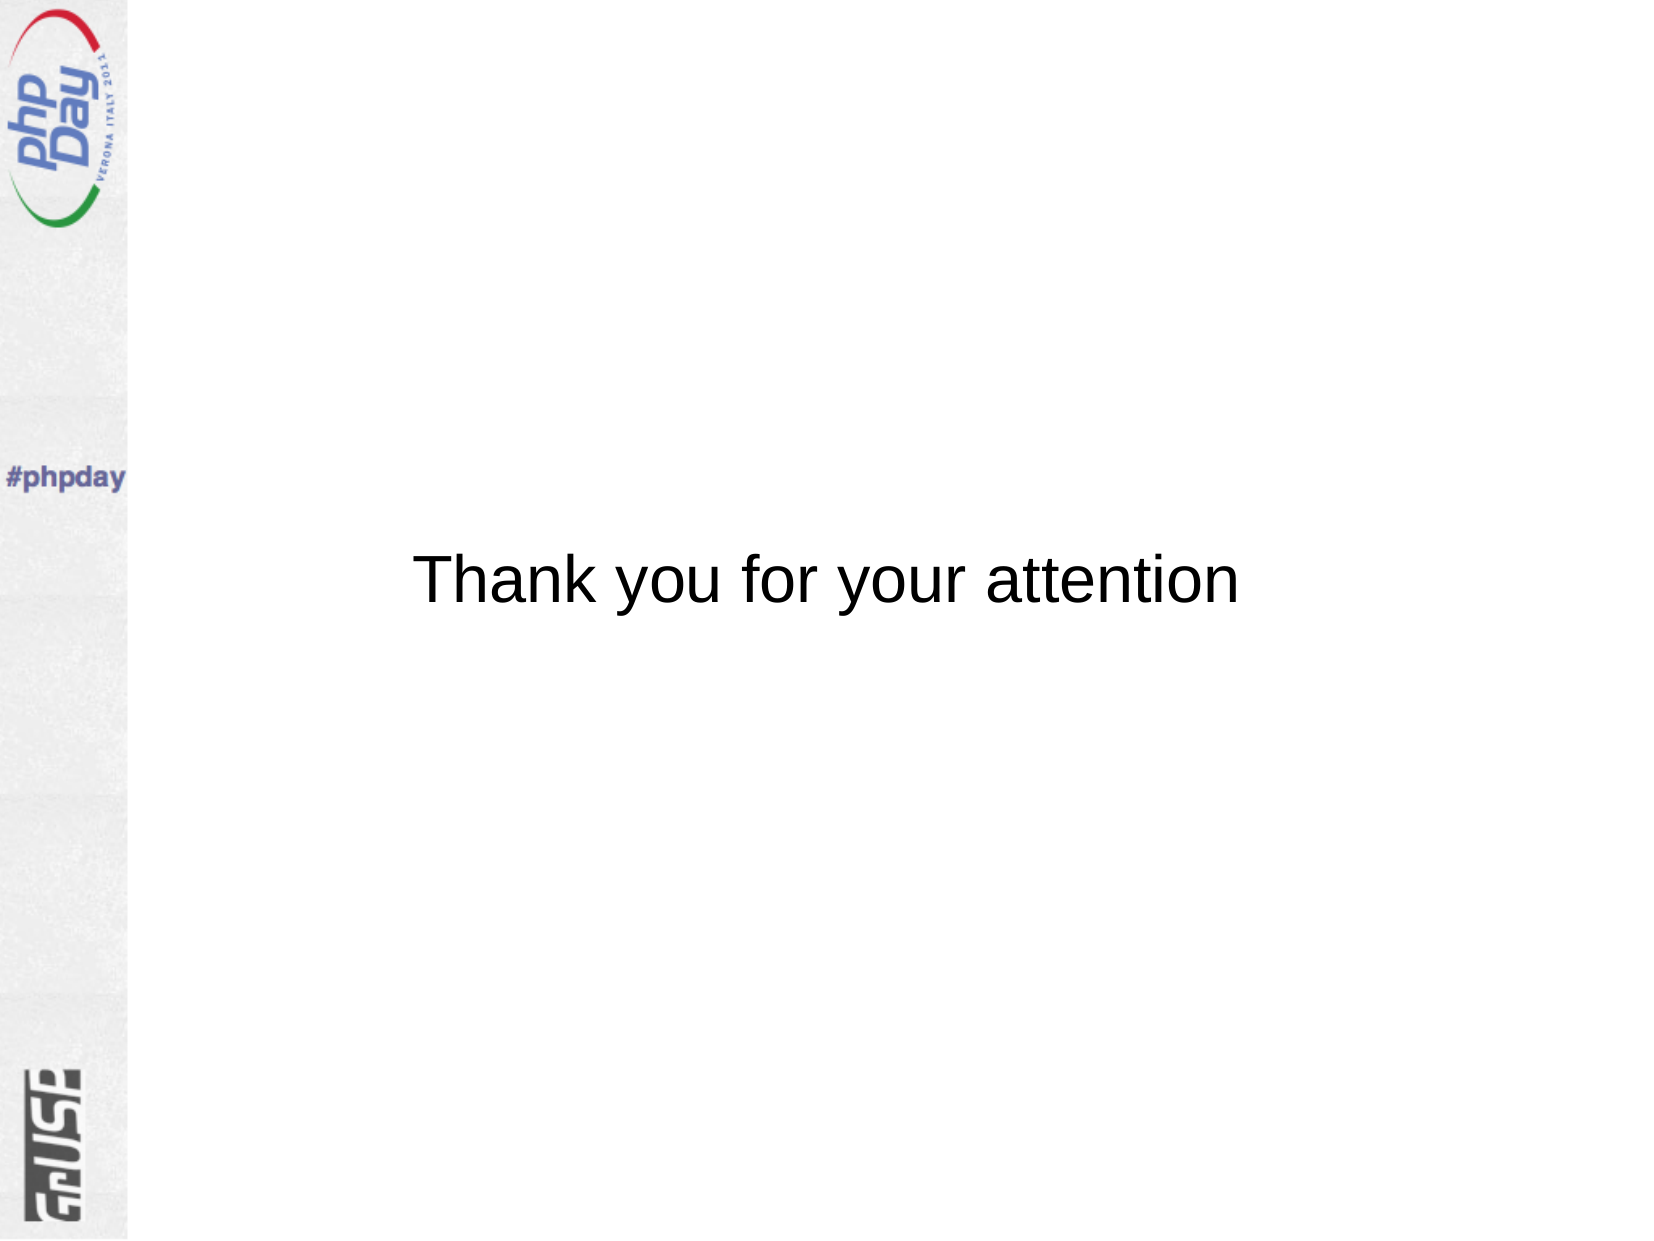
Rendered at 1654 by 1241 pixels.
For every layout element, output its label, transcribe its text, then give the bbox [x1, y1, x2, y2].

picture [0, 0, 1654, 1241]
subtitle Thank you for your attention [82, 49, 1571, 1109]
